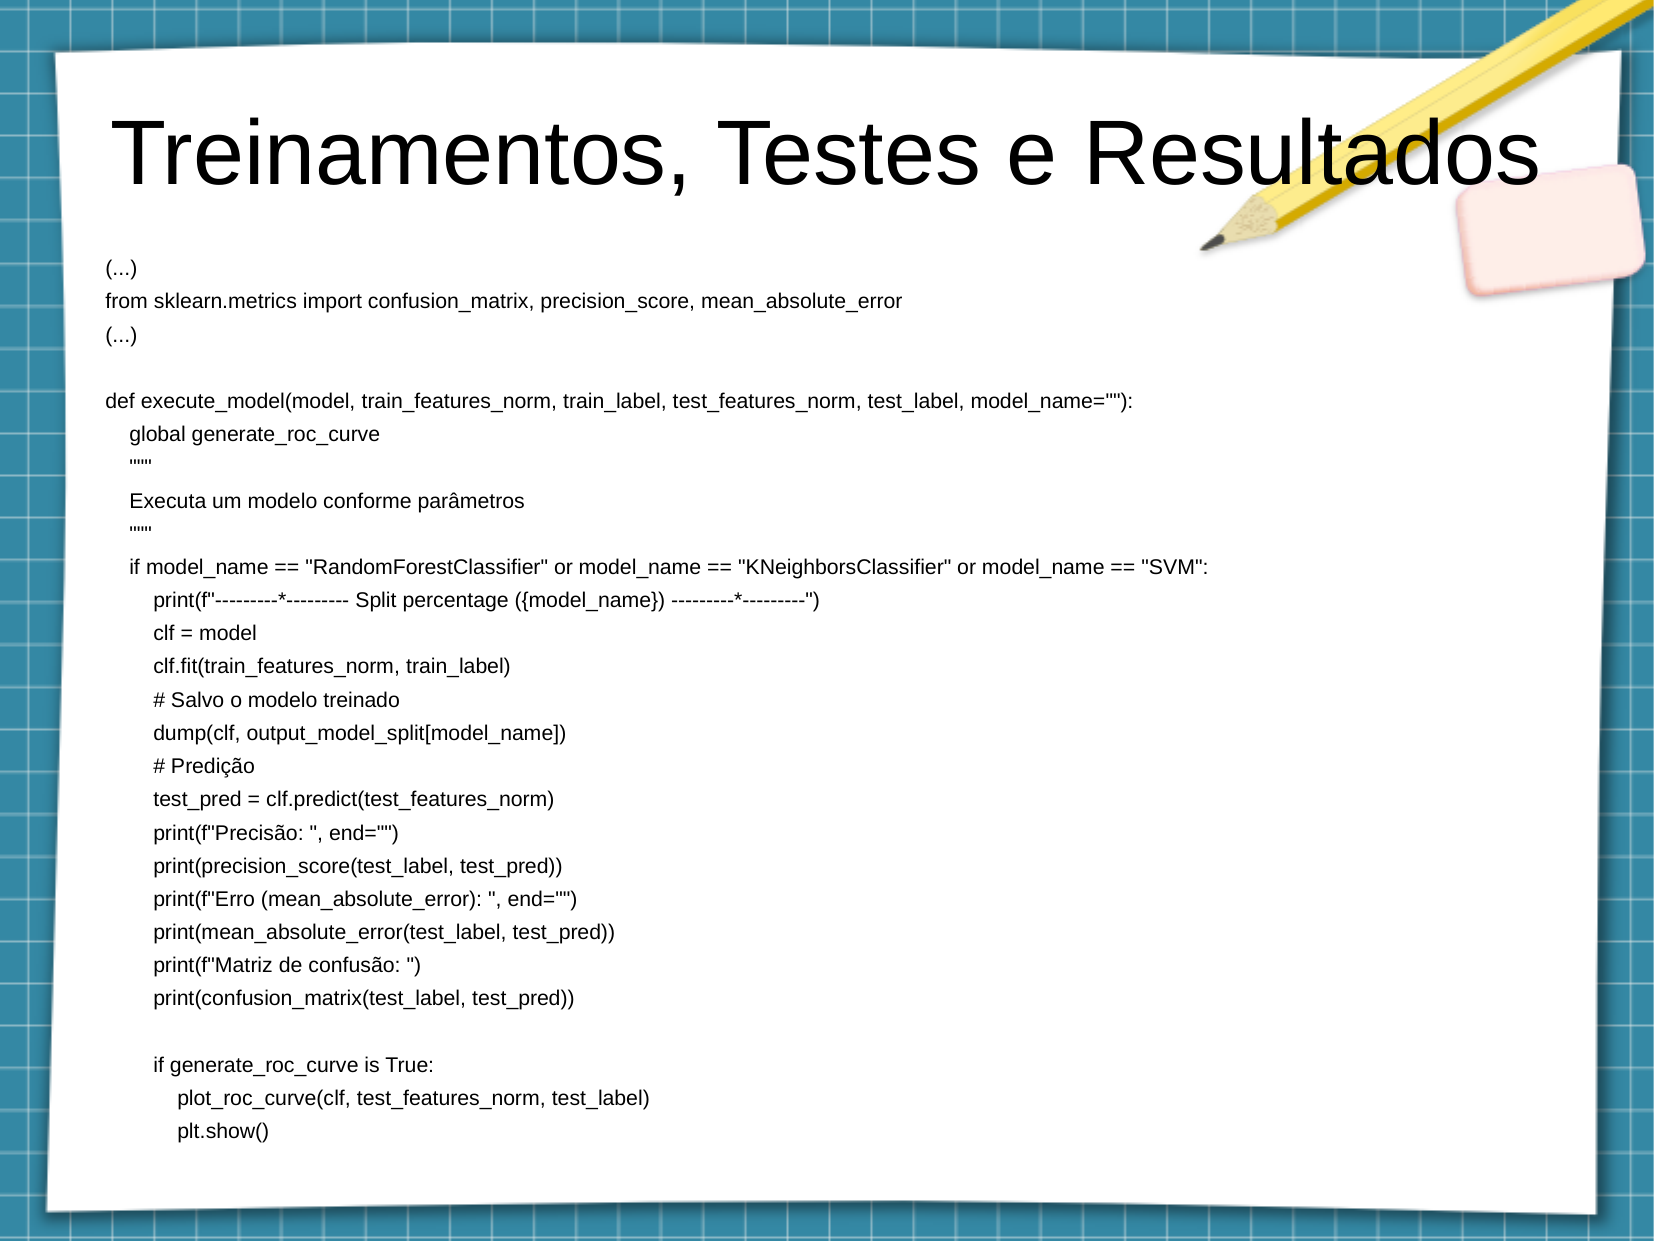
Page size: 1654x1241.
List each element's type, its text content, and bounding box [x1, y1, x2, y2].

list (...) from sklearn.metrics import confusion_matrix, precision_score, mean_absolute_error (...) def execute_model(model, train_features_norm, train_label, test_features_norm, test_label, model_name=""): global generate_roc_curve """ Executa um modelo conforme parâmetros """ if model_name == "RandomForestClassifier" or model_name == "KNeighborsClassifier" or model_name == "SVM": print(f"---------*--------- Split percentage ({model_name}) ---------*---------") clf = model clf.fit(train_features_norm, train_label) # Salvo o modelo treinado dump(clf, output_model_split[model_name]) # Predição test_pred = clf.predict(test_features_norm) print(f"Precisão: ", end="") print(precision_score(test_label, test_pred)) print(f"Erro (mean_absolute_error): ", end="") print(mean_absolute_error(test_label, test_pred)) print(f"Matriz de confusão: ") print(confusion_matrix(test_label, test_pred)) if generate_roc_curve is True: plot_roc_curve(clf, test_features_norm, test_label) plt.show() [82, 256, 1571, 1170]
picture [0, 0, 1654, 1241]
title Treinamentos, Testes e Resultados [82, 49, 1571, 256]
